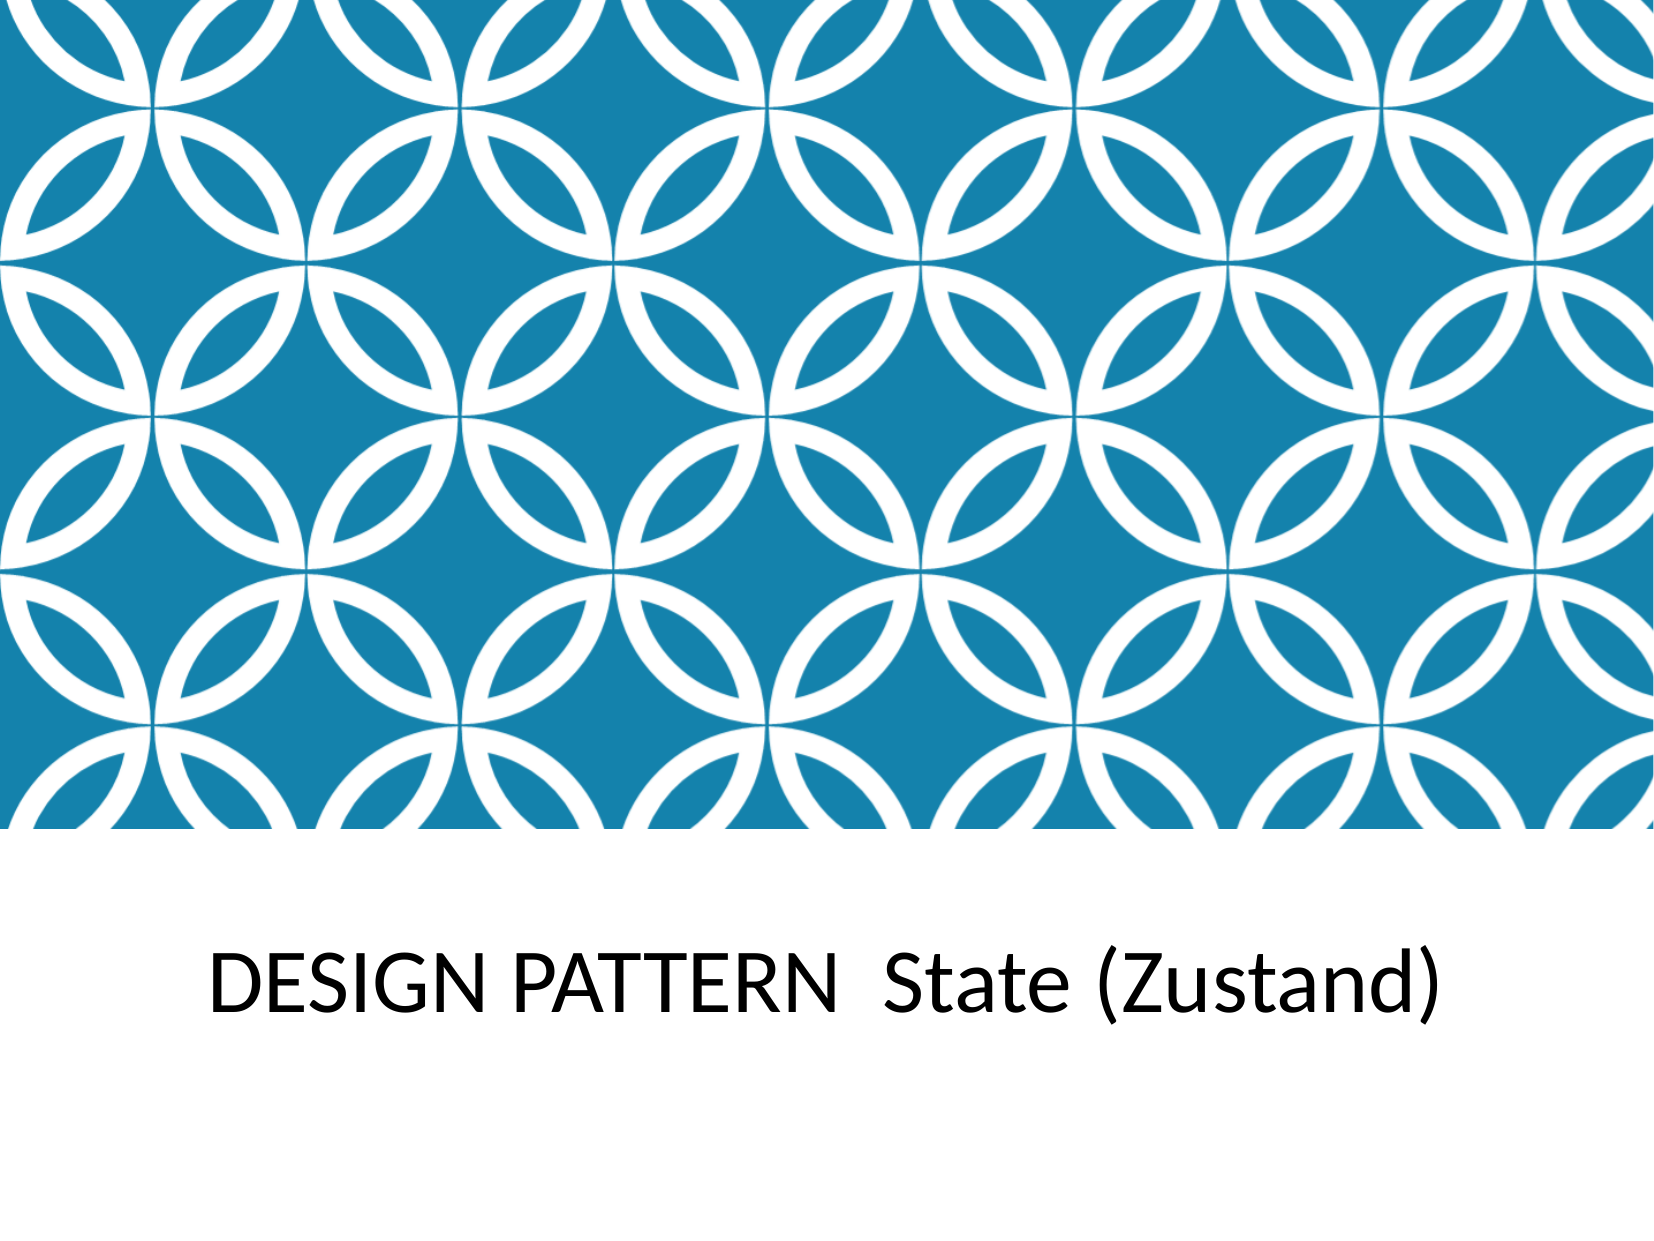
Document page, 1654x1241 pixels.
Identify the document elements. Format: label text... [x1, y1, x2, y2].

title DESIGN PATTERN State (Zustand) [82, 885, 1571, 1093]
picture [0, 0, 1654, 829]
